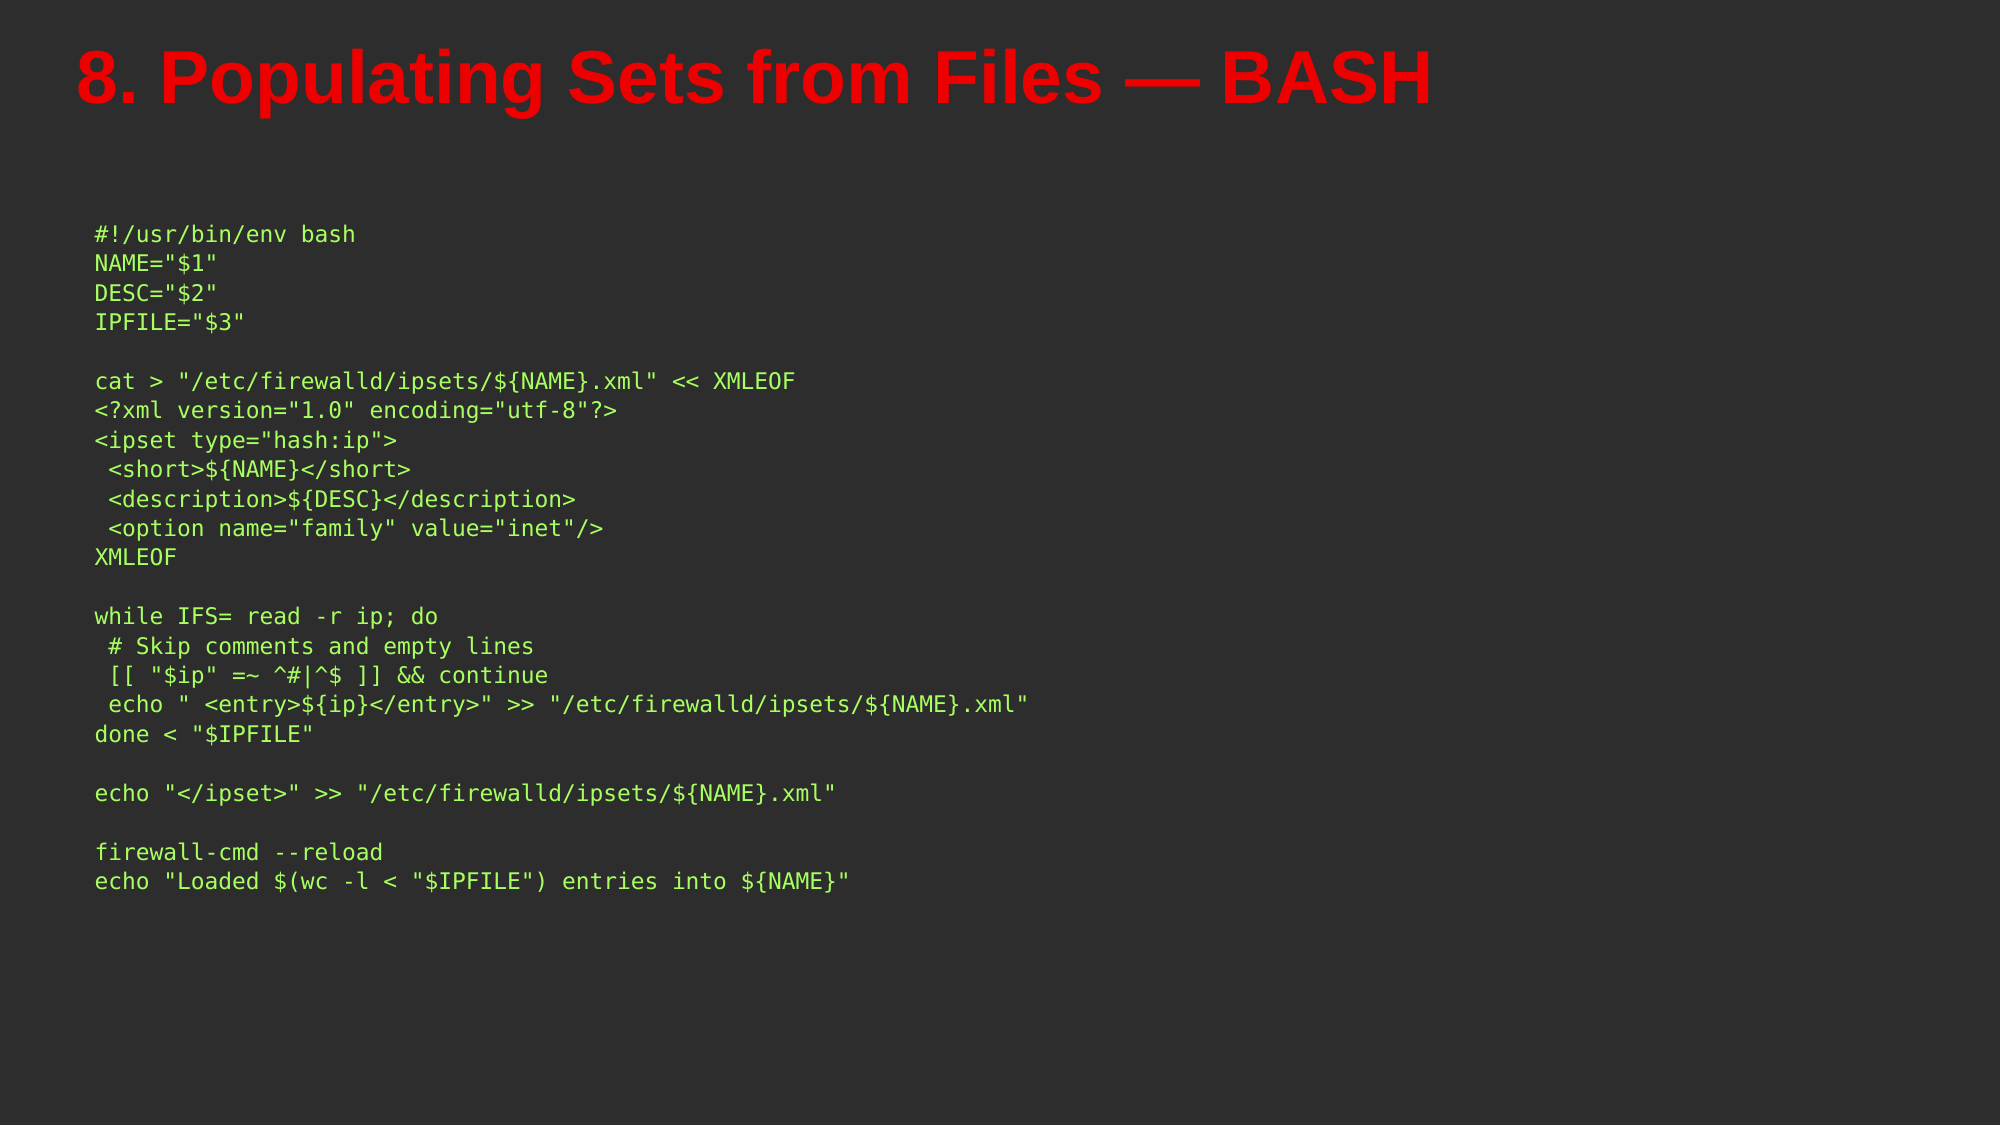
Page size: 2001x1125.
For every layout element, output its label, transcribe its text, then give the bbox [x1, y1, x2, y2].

text_box #!/usr/bin/env bash NAME="$1" DESC="$2" IPFILE="$3" cat > "/etc/firewalld/ipsets/${NAME}.xml" << XMLEOF <?xml version="1.0" encoding="utf-8"?> <ipset type="hash:ip"> <short>${NAME}</short> <description>${DESC}</description> <option name="family" value="inet"/> XMLEOF while IFS= read -r ip; do # Skip comments and empty lines [[ "$ip" =~ ^#|^$ ]] && continue echo " <entry>${ip}</entry>" >> "/etc/firewalld/ipsets/${NAME}.xml" done < "$IPFILE" echo "</ipset>" >> "/etc/firewalld/ipsets/${NAME}.xml" firewall-cmd --reload echo "Loaded $(wc -l < "$IPFILE") entries into ${NAME}" [59, 194, 1942, 1093]
text_box 8. Populating Sets from Files — BASH [59, 23, 1942, 178]
